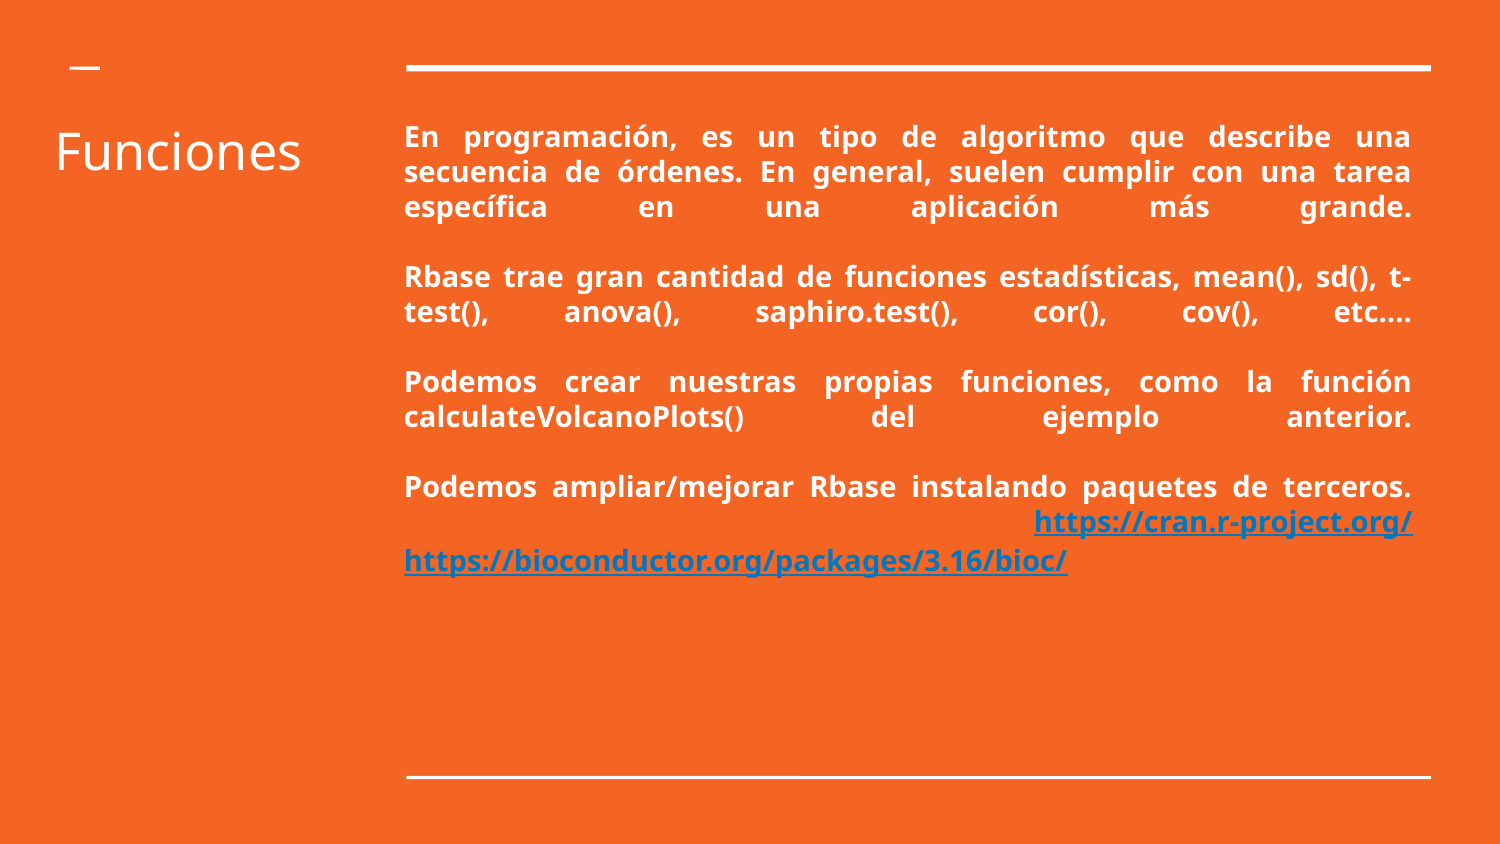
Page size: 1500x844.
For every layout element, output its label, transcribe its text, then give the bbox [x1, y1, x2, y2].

text_box Funciones [39, 103, 379, 196]
title En programación, es un tipo de algoritmo que describe una secuencia de órdenes. En general, suelen cumplir con una tarea específica en una aplicación más grande. Rbase trae gran cantidad de funciones estadísticas, mean(), sd(), t-test(), anova(), saphiro.test(), cor(), cov(), etc…. Podemos crear nuestras propias funciones, como la función calculateVolcanoPlots() del ejemplo anterior. Podemos ampliar/mejorar Rbase instalando paquetes de terceros. https://cran.r-project.org/ https://bioconductor.org/packages/3.16/bioc/ [389, 103, 1428, 752]
